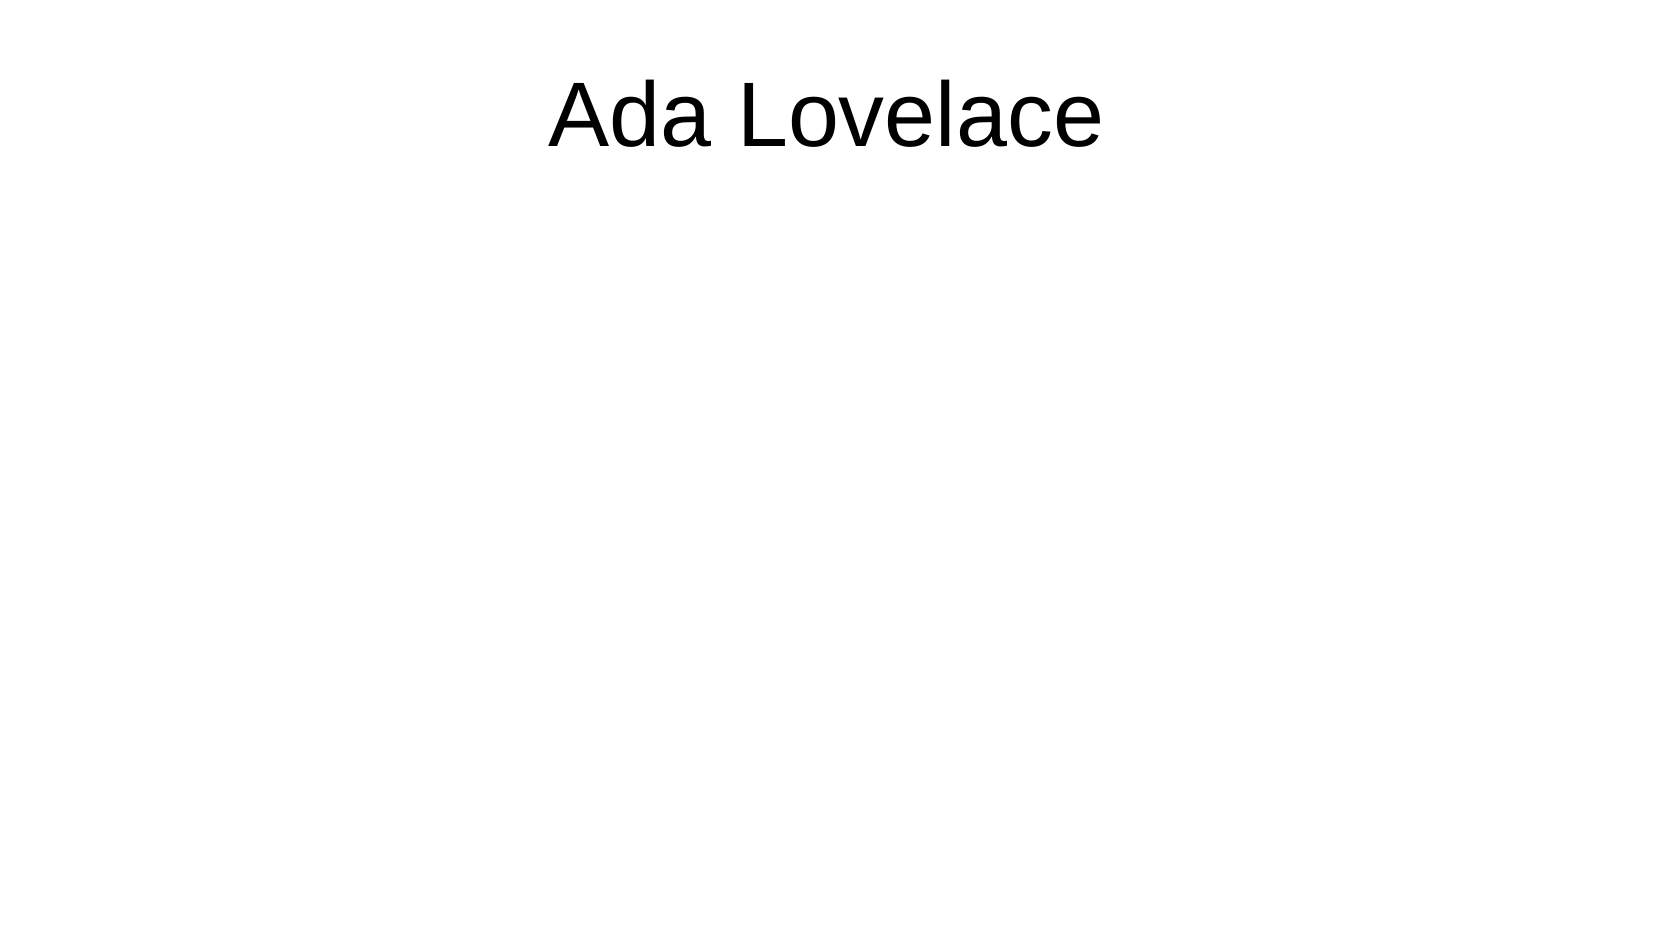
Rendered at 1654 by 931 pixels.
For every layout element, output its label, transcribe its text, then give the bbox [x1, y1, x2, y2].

title Ada Lovelace [82, 37, 1571, 193]
